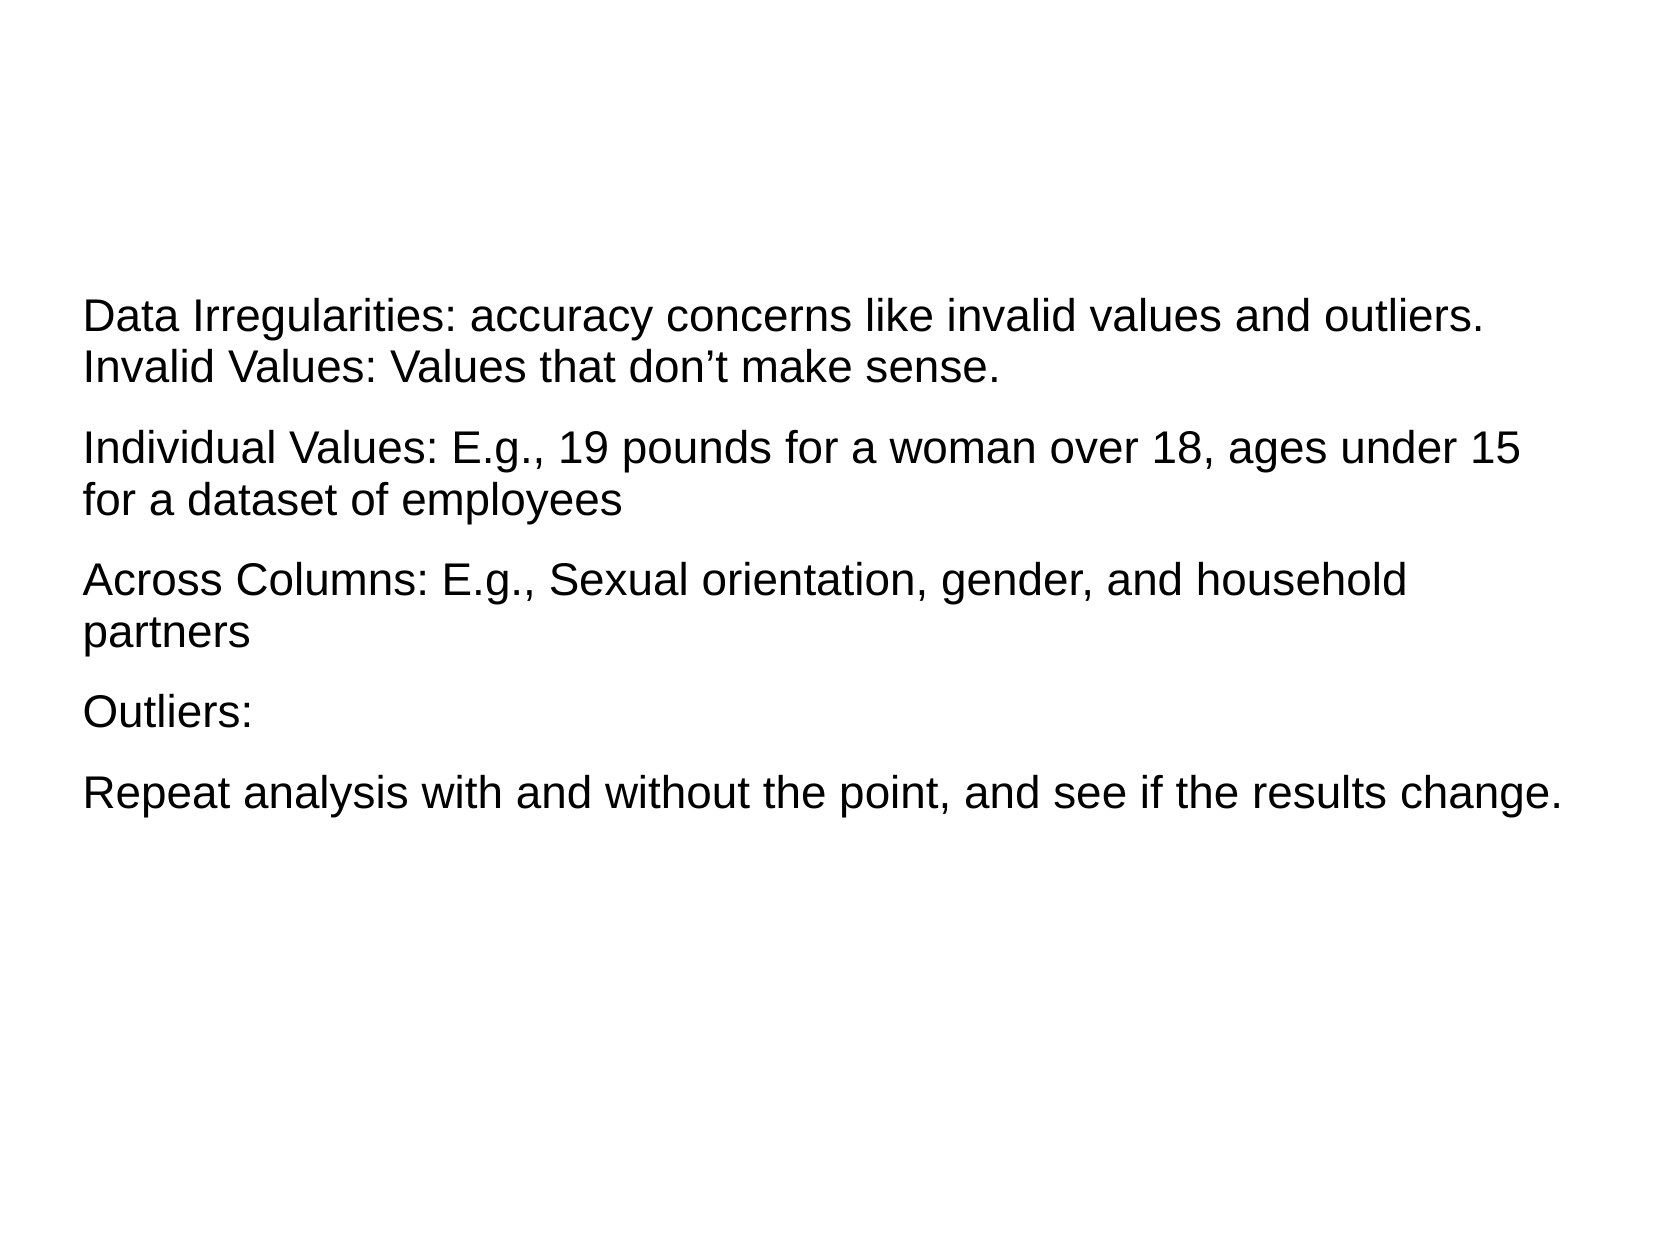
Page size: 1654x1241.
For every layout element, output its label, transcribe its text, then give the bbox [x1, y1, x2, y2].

list Data Irregularities: accuracy concerns like invalid values and outliers. Invalid Values: Values that don’t make sense. Individual Values: E.g., 19 pounds for a woman over 18, ages under 15 for a dataset of employees Across Columns: E.g., Sexual orientation, gender, and household partners Outliers: Repeat analysis with and without the point, and see if the results change. [82, 290, 1571, 1109]
